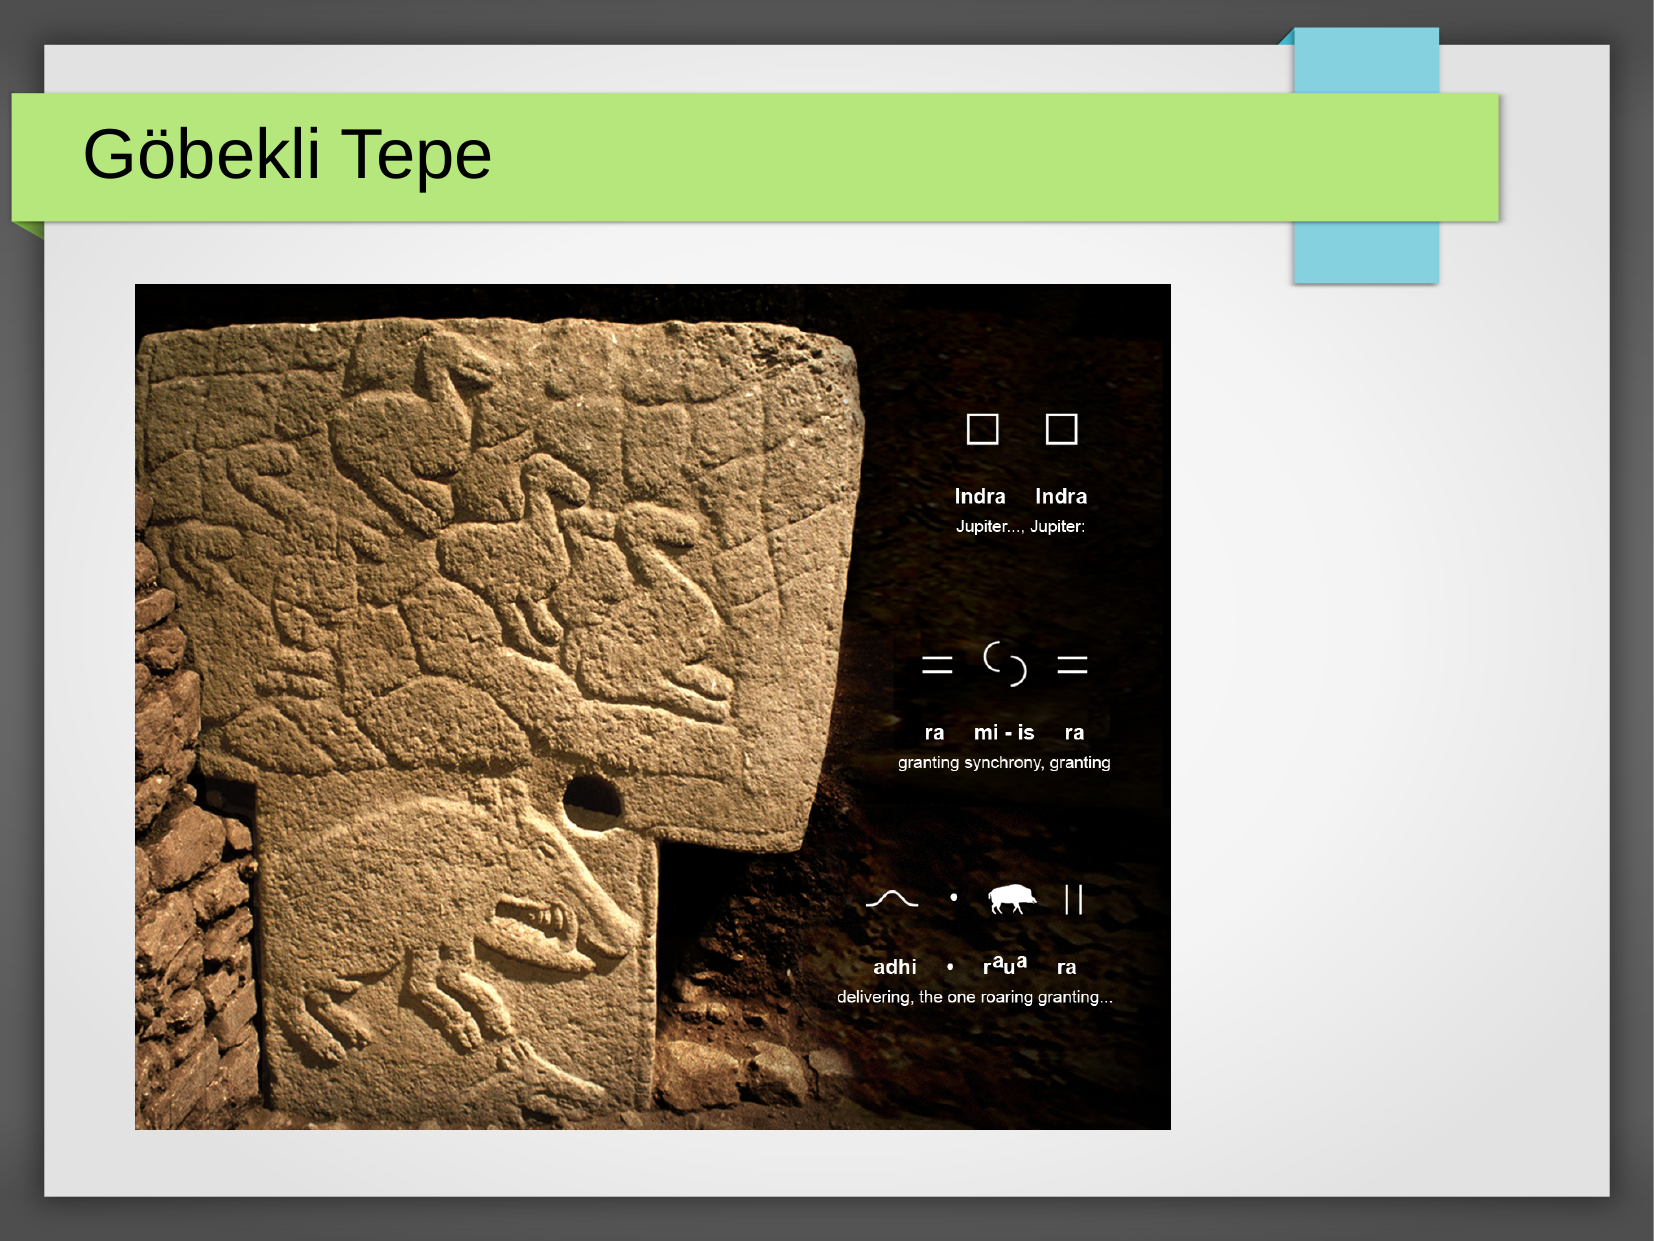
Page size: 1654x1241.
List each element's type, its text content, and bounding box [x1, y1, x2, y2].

title Göbekli Tepe [82, 94, 1264, 213]
picture [0, 0, 1654, 1241]
